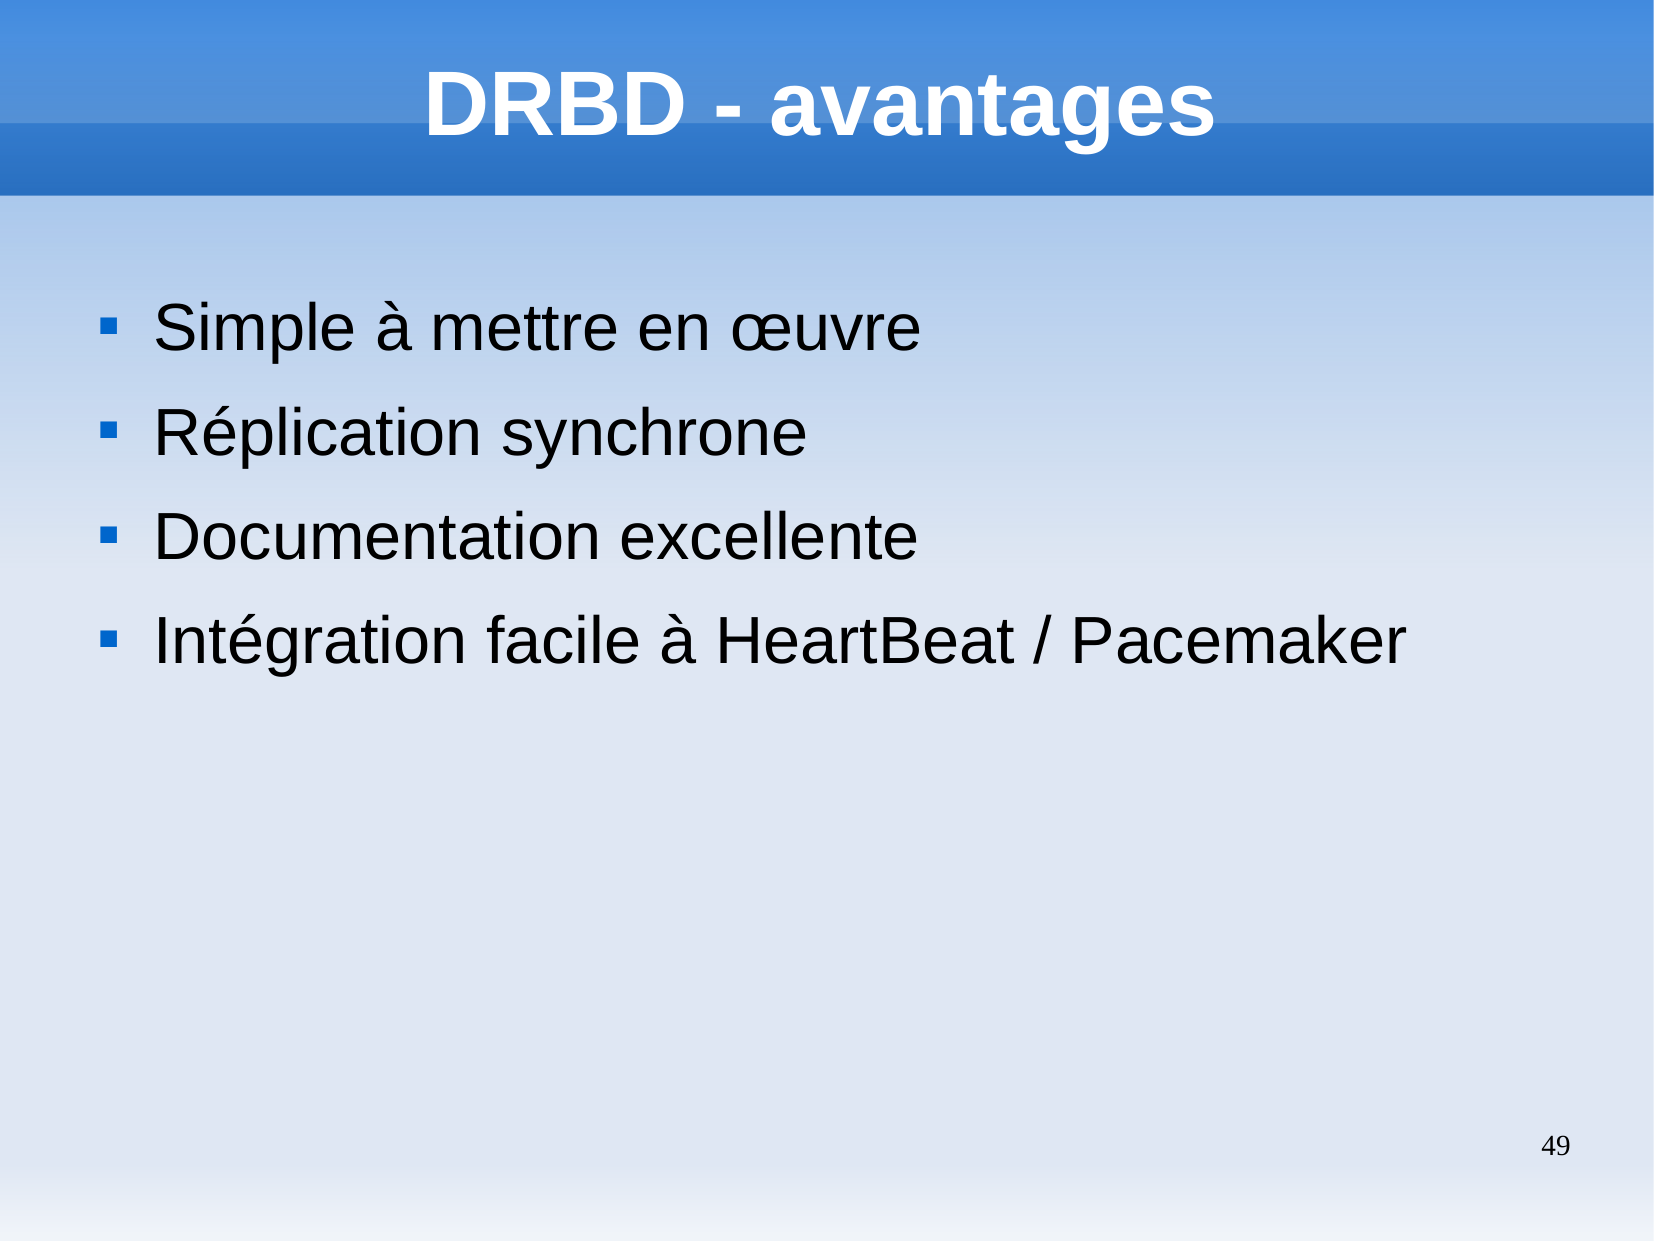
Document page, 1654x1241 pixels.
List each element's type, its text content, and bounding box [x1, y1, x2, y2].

picture [0, 0, 1654, 1241]
title DRBD - avantages [76, 7, 1565, 200]
list Simple à mettre en œuvre Réplication synchrone Documentation excellente Intégration facile à HeartBeat / Pacemaker [82, 290, 1571, 1094]
